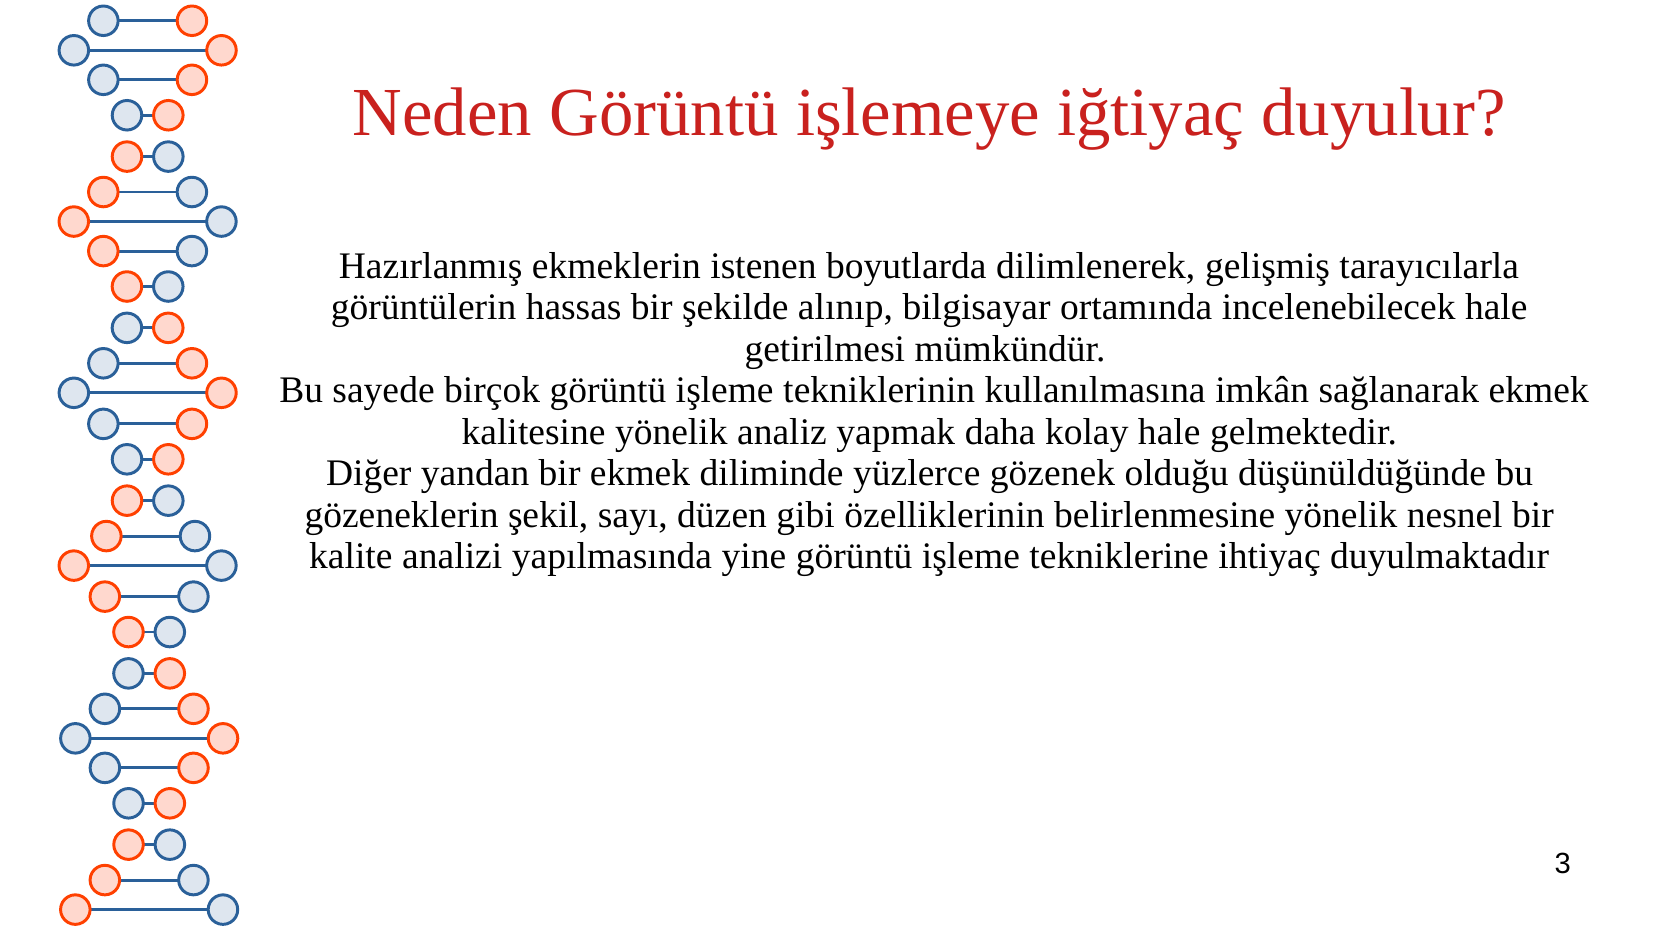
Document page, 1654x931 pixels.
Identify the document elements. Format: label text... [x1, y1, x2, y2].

title Neden Görüntü işlemeye iğtiyaç duyulur? [265, 35, 1595, 189]
subtitle Hazırlanmış ekmeklerin istenen boyutlarda dilimlenerek, gelişmiş tarayıcılarla görüntülerin hassas bir şekilde alınıp, bilgisayar ortamında incelenebilecek hale getirilmesi mümkündür. Bu sayede birçok görüntü işleme tekniklerinin kullanılmasına imkân sağlanarak ekmek kalitesine yönelik analiz yapmak daha kolay hale gelmektedir. Diğer yandan bir ekmek diliminde yüzlerce gözenek olduğu düşünüldüğünde bu gözeneklerin şekil, sayı, düzen gibi özelliklerinin belirlenmesine yönelik nesnel bir kalite analizi yapılmasında yine görüntü işleme tekniklerine ihtiyaç duyulmaktadır [265, 224, 1595, 764]
